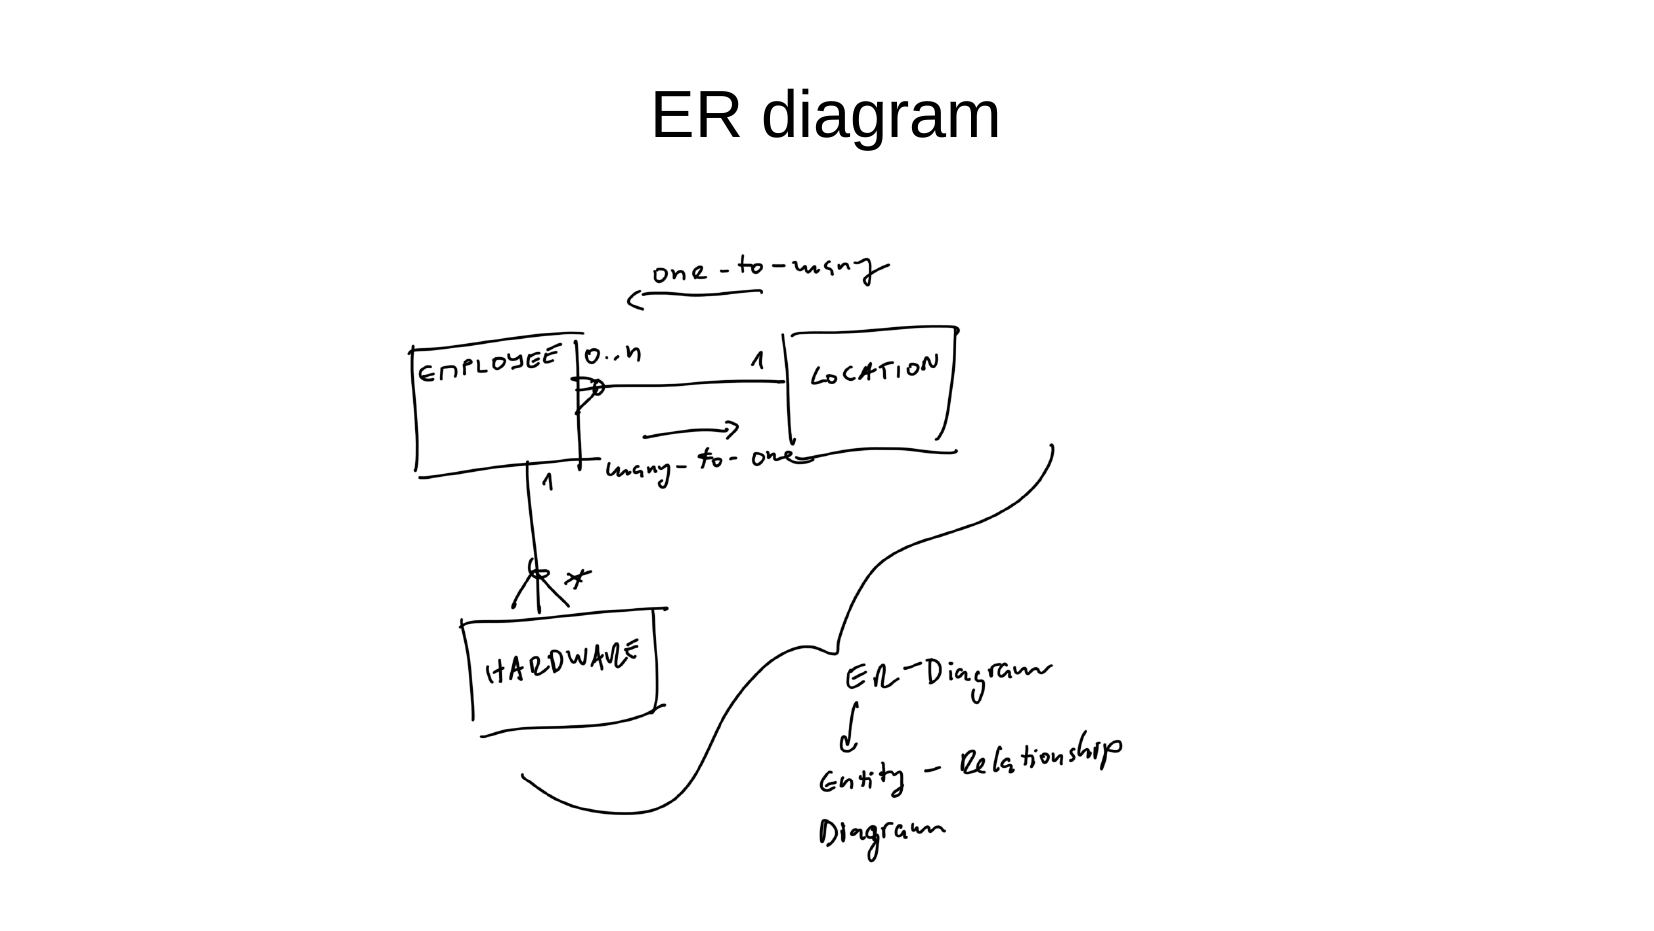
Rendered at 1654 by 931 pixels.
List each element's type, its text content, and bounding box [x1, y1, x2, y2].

title ER diagram [82, 37, 1571, 193]
picture [225, 225, 1538, 904]
